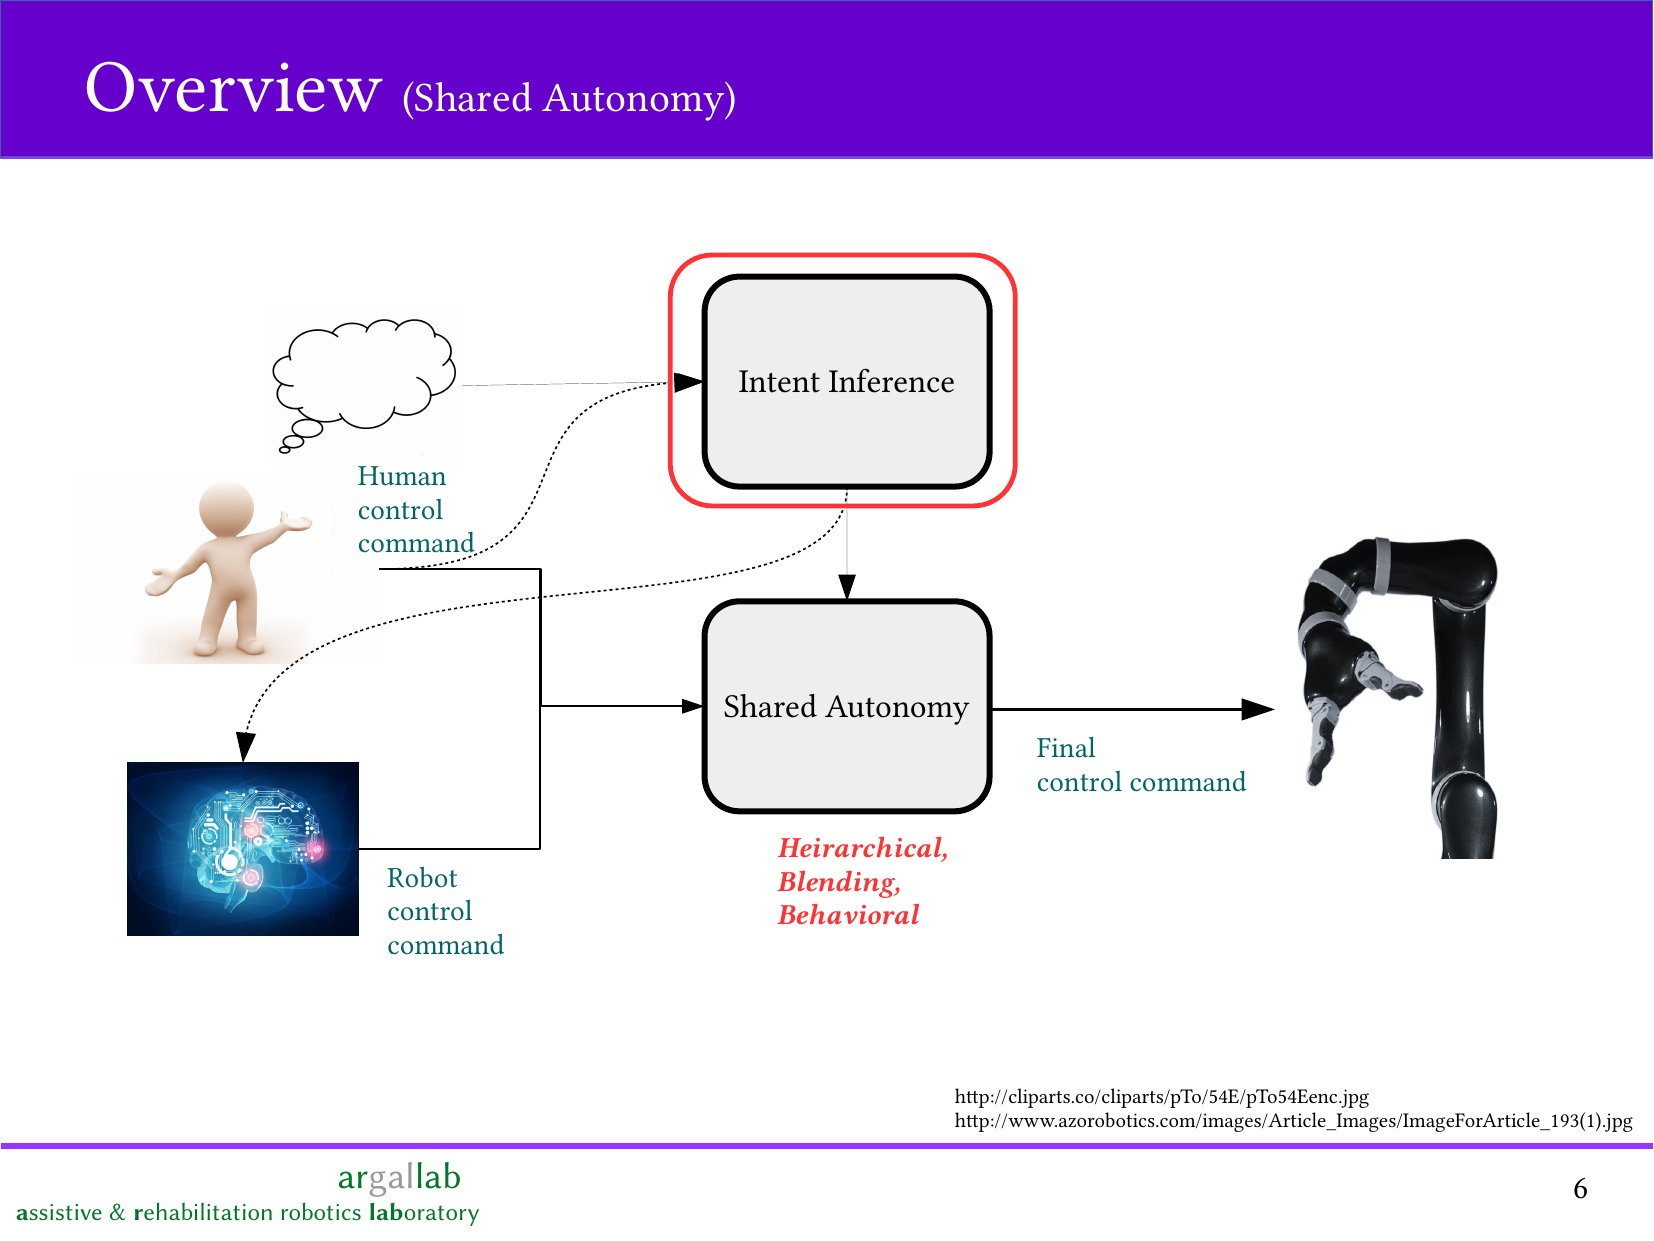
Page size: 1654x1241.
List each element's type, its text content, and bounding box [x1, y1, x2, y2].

text_box Final control command [1022, 723, 1262, 806]
text_box [670, 255, 1016, 506]
text_box Heirarchical, Blending, Behavioral [762, 824, 964, 940]
picture [73, 474, 380, 664]
picture [268, 306, 463, 466]
text_box Robot control command [372, 853, 520, 970]
text_box Overview (Shared Autonomy) [69, 36, 1621, 138]
text_box Human control command [343, 452, 496, 568]
text_box Shared Autonomy [704, 601, 990, 812]
picture [1296, 535, 1501, 859]
text_box http://cliparts.co/cliparts/pTo/54E/pTo54Eenc.jpg http://www.azorobotics.com/images/Article_Images/ImageForArticle_193(1).jpg [904, 1077, 1649, 1141]
picture [127, 762, 359, 936]
